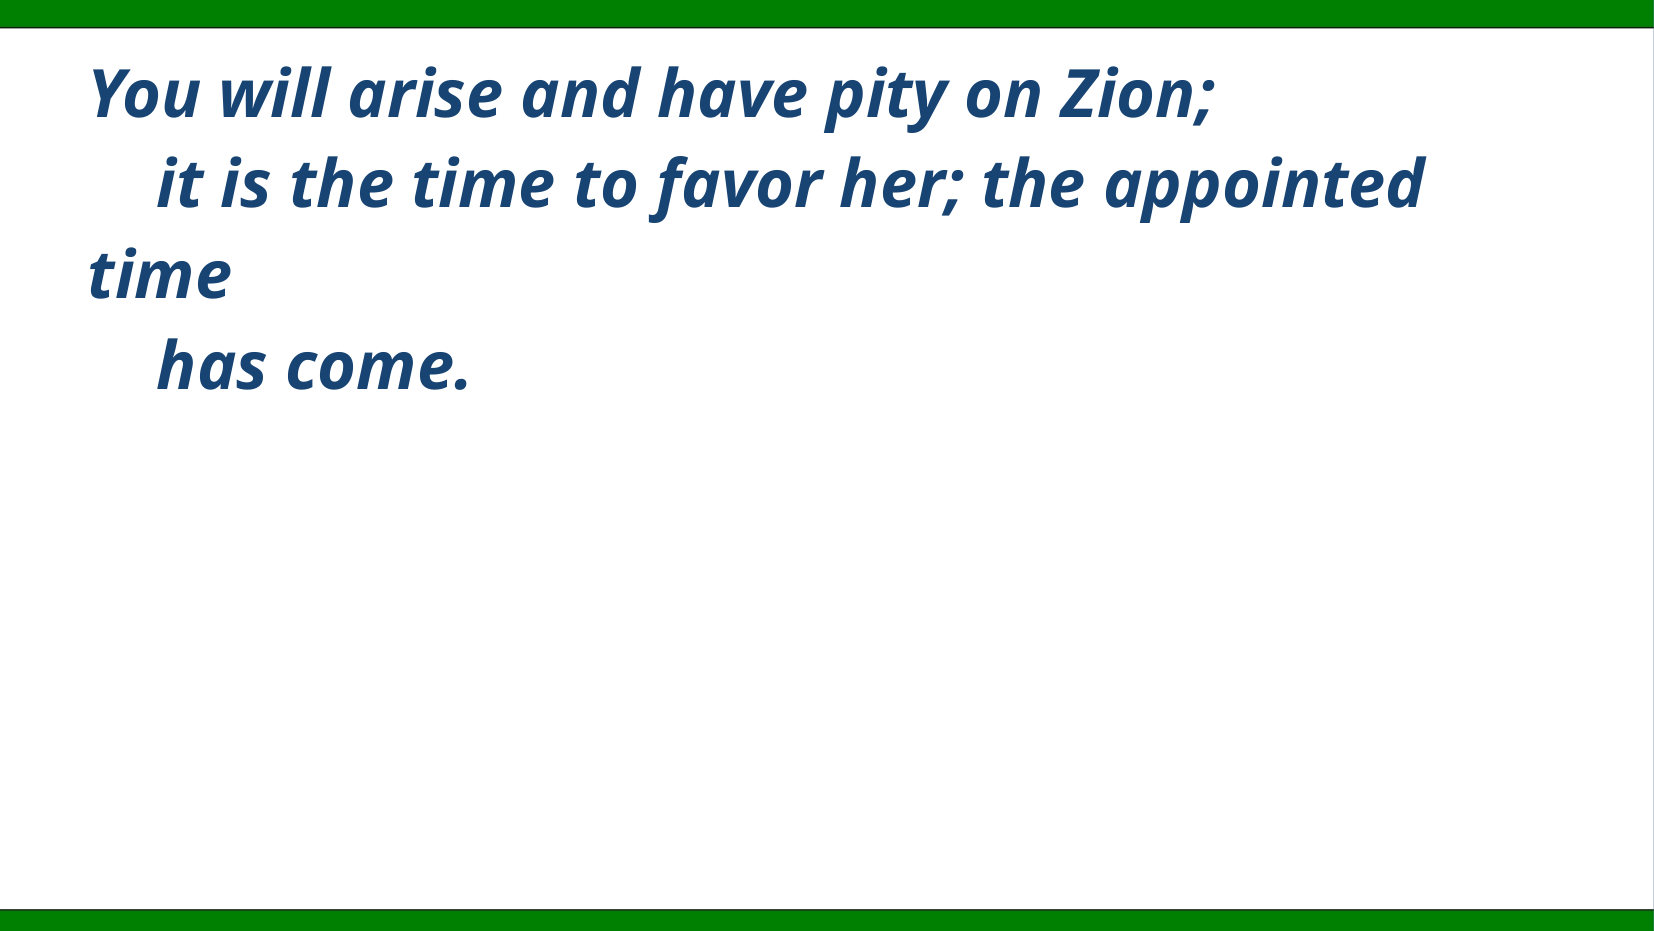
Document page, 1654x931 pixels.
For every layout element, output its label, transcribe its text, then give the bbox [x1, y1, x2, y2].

picture [0, 0, 1654, 931]
text_box You will arise and have pity on Zion; it is the time to favor her; the appointed time has come. [73, 38, 1591, 346]
